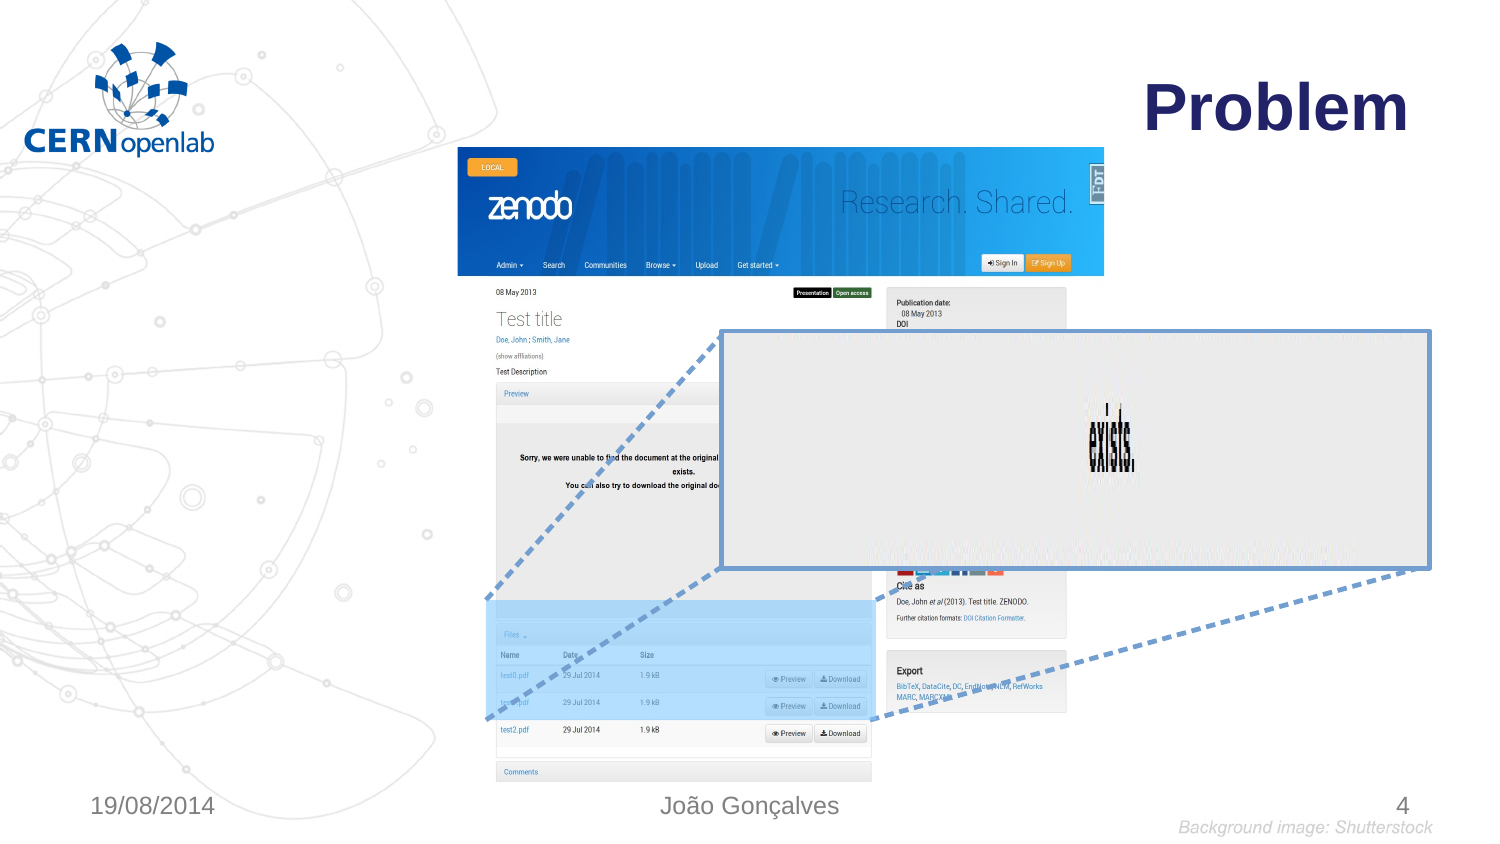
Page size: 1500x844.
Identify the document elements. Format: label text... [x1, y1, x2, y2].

slide_number <number> [1074, 782, 1425, 827]
slide_number 19/08/2014 [75, 782, 425, 827]
picture [0, 0, 1500, 844]
text_box [485, 600, 876, 721]
footer João Gonçalves [466, 782, 1034, 827]
title Problem [230, 33, 1425, 175]
